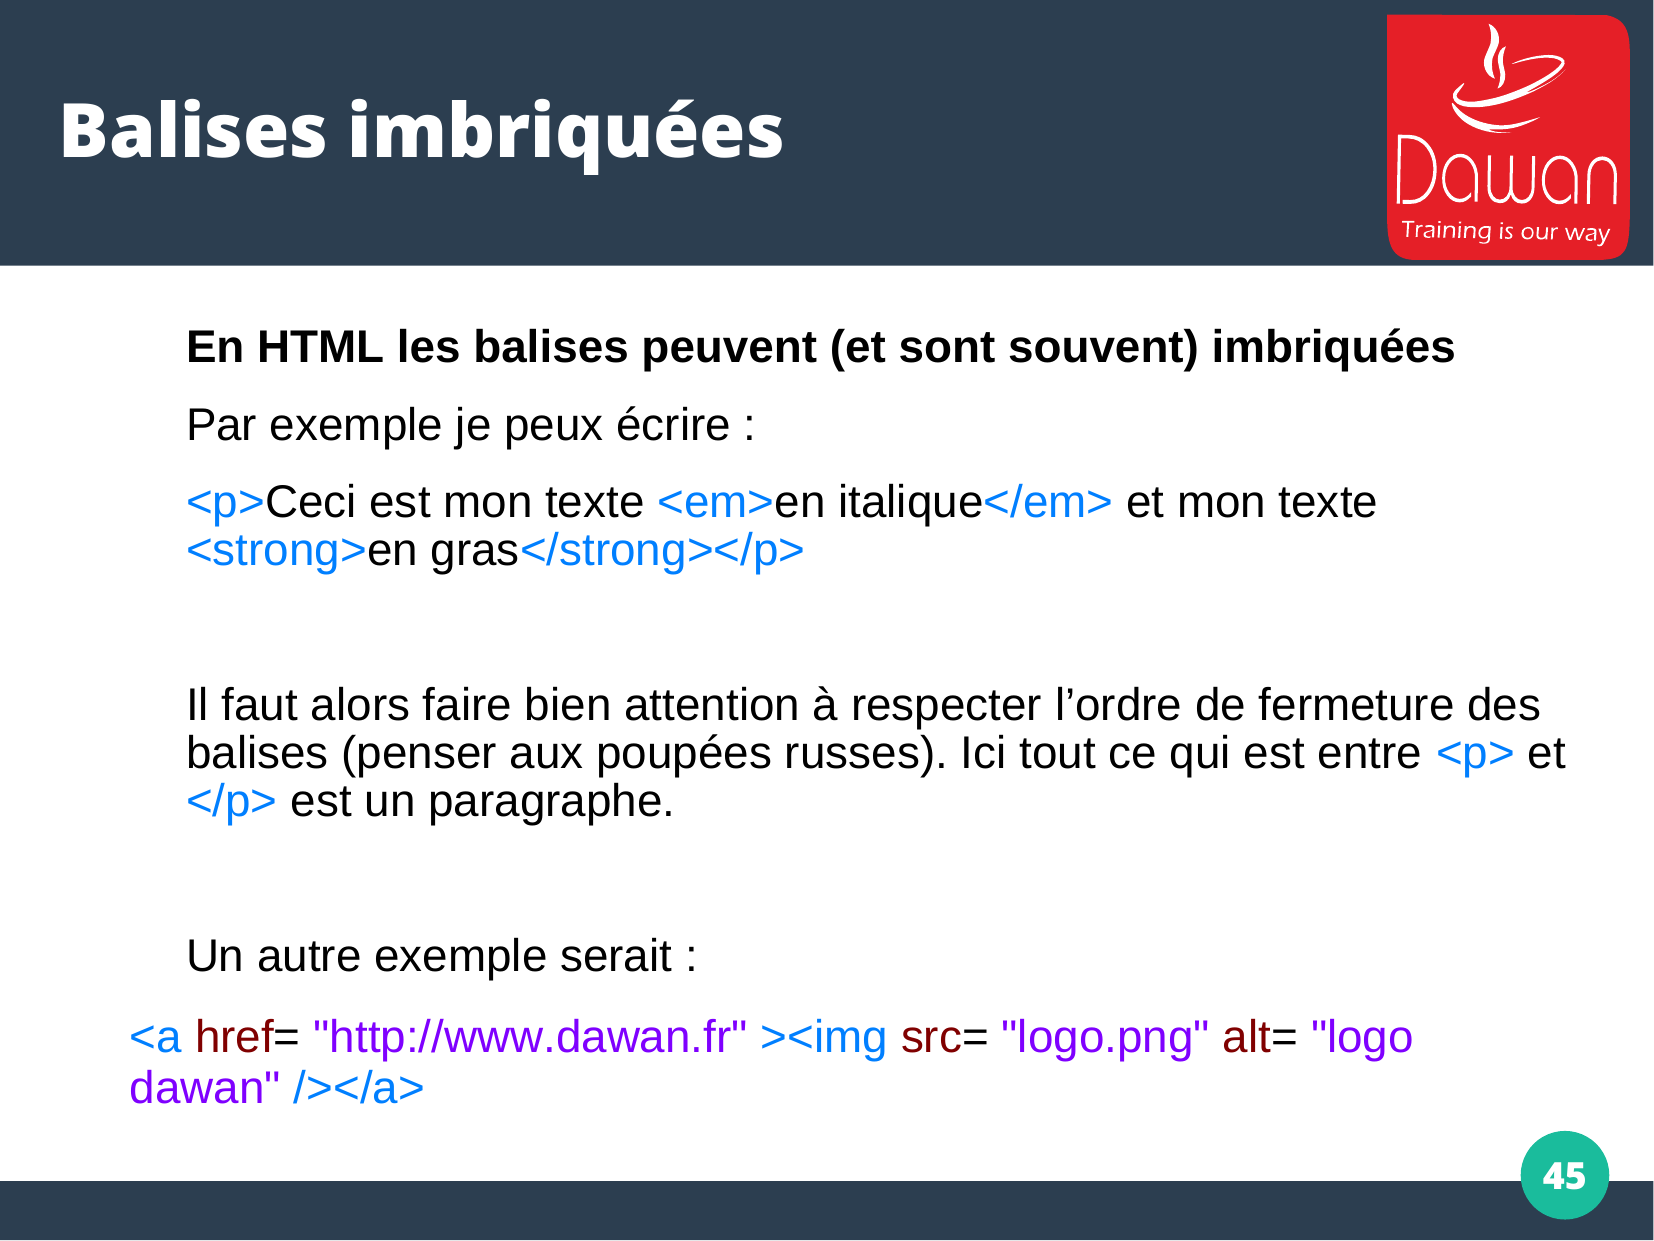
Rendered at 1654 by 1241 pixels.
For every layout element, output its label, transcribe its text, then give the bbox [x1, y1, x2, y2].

picture [1387, 14, 1630, 260]
list En HTML les balises peuvent (et sont souvent) imbriquées Par exemple je peux écrire : <p>Ceci est mon texte <em>en italique</em> et mon texte <strong>en gras</strong></p> Il faut alors faire bien attention à respecter l’ordre de fermeture des balises (penser aux poupées russes). Ici tout ce qui est entre <p> et </p> est un paragraphe. Un autre exemple serait : <a href= "http://www.dawan.fr" ><img src= "logo.png" alt= "logo dawan" /></a> [59, 324, 1595, 1152]
title Balises imbriquées [59, 49, 1387, 207]
